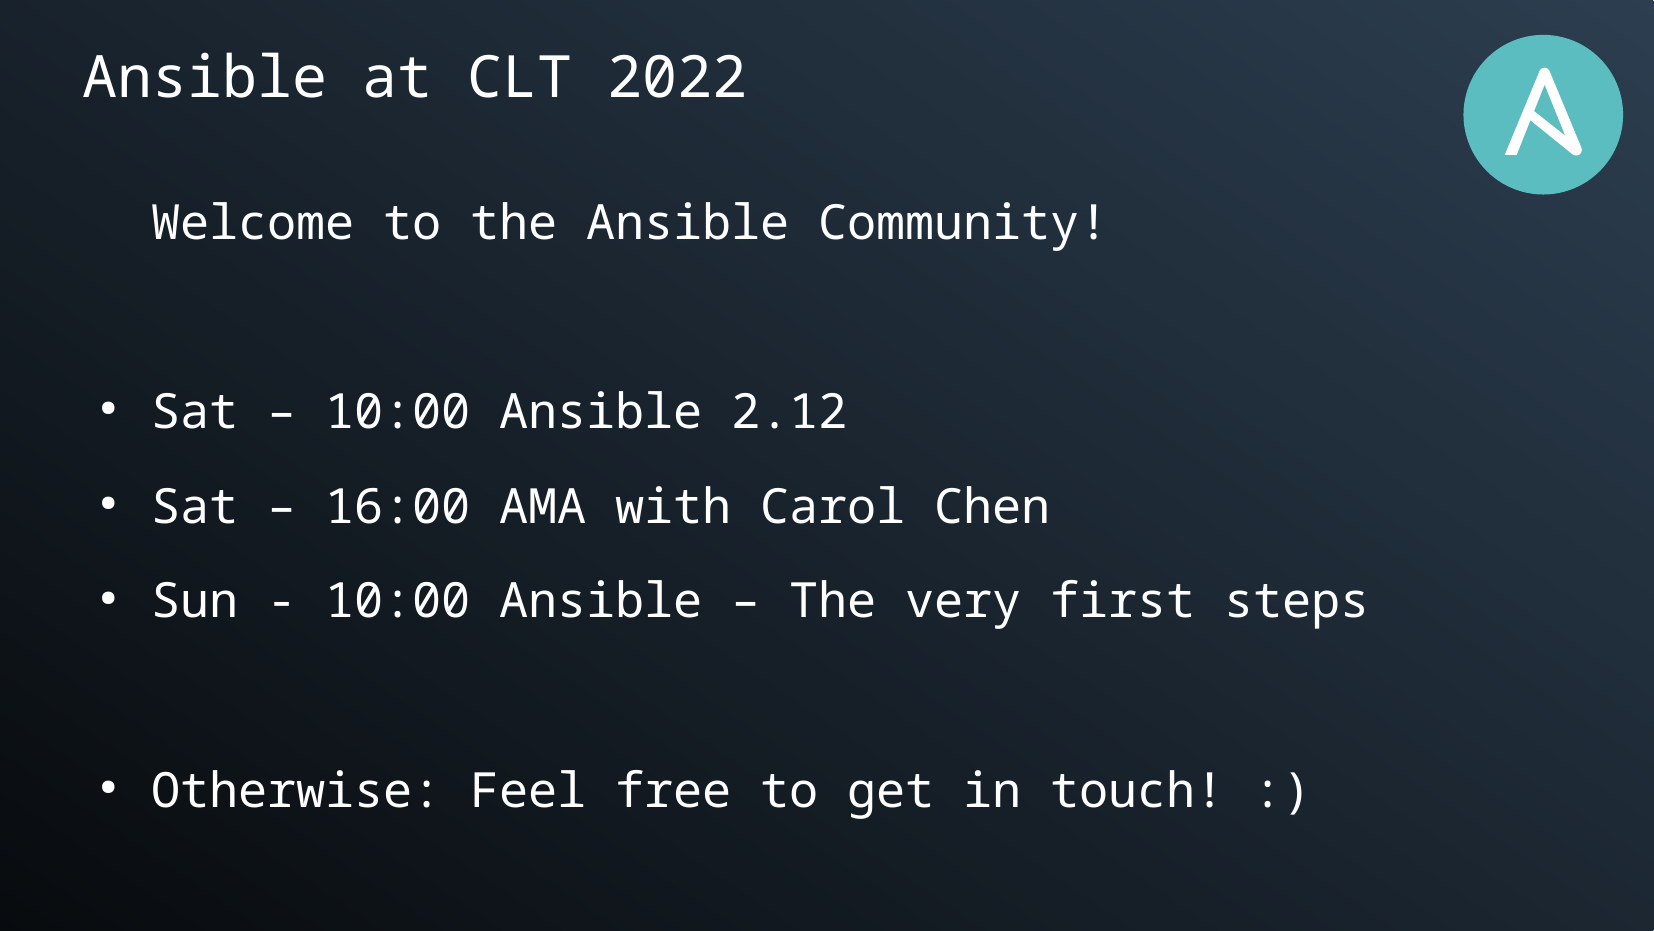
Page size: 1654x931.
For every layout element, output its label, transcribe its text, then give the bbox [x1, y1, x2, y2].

title Ansible at CLT 2022 [82, 37, 1388, 113]
list Welcome to the Ansible Community! Sat – 10:00 Ansible 2.12 Sat – 16:00 AMA with Carol Chen Sun - 10:00 Ansible – The very first steps Otherwise: Feel free to get in touch! :) [82, 187, 1571, 826]
